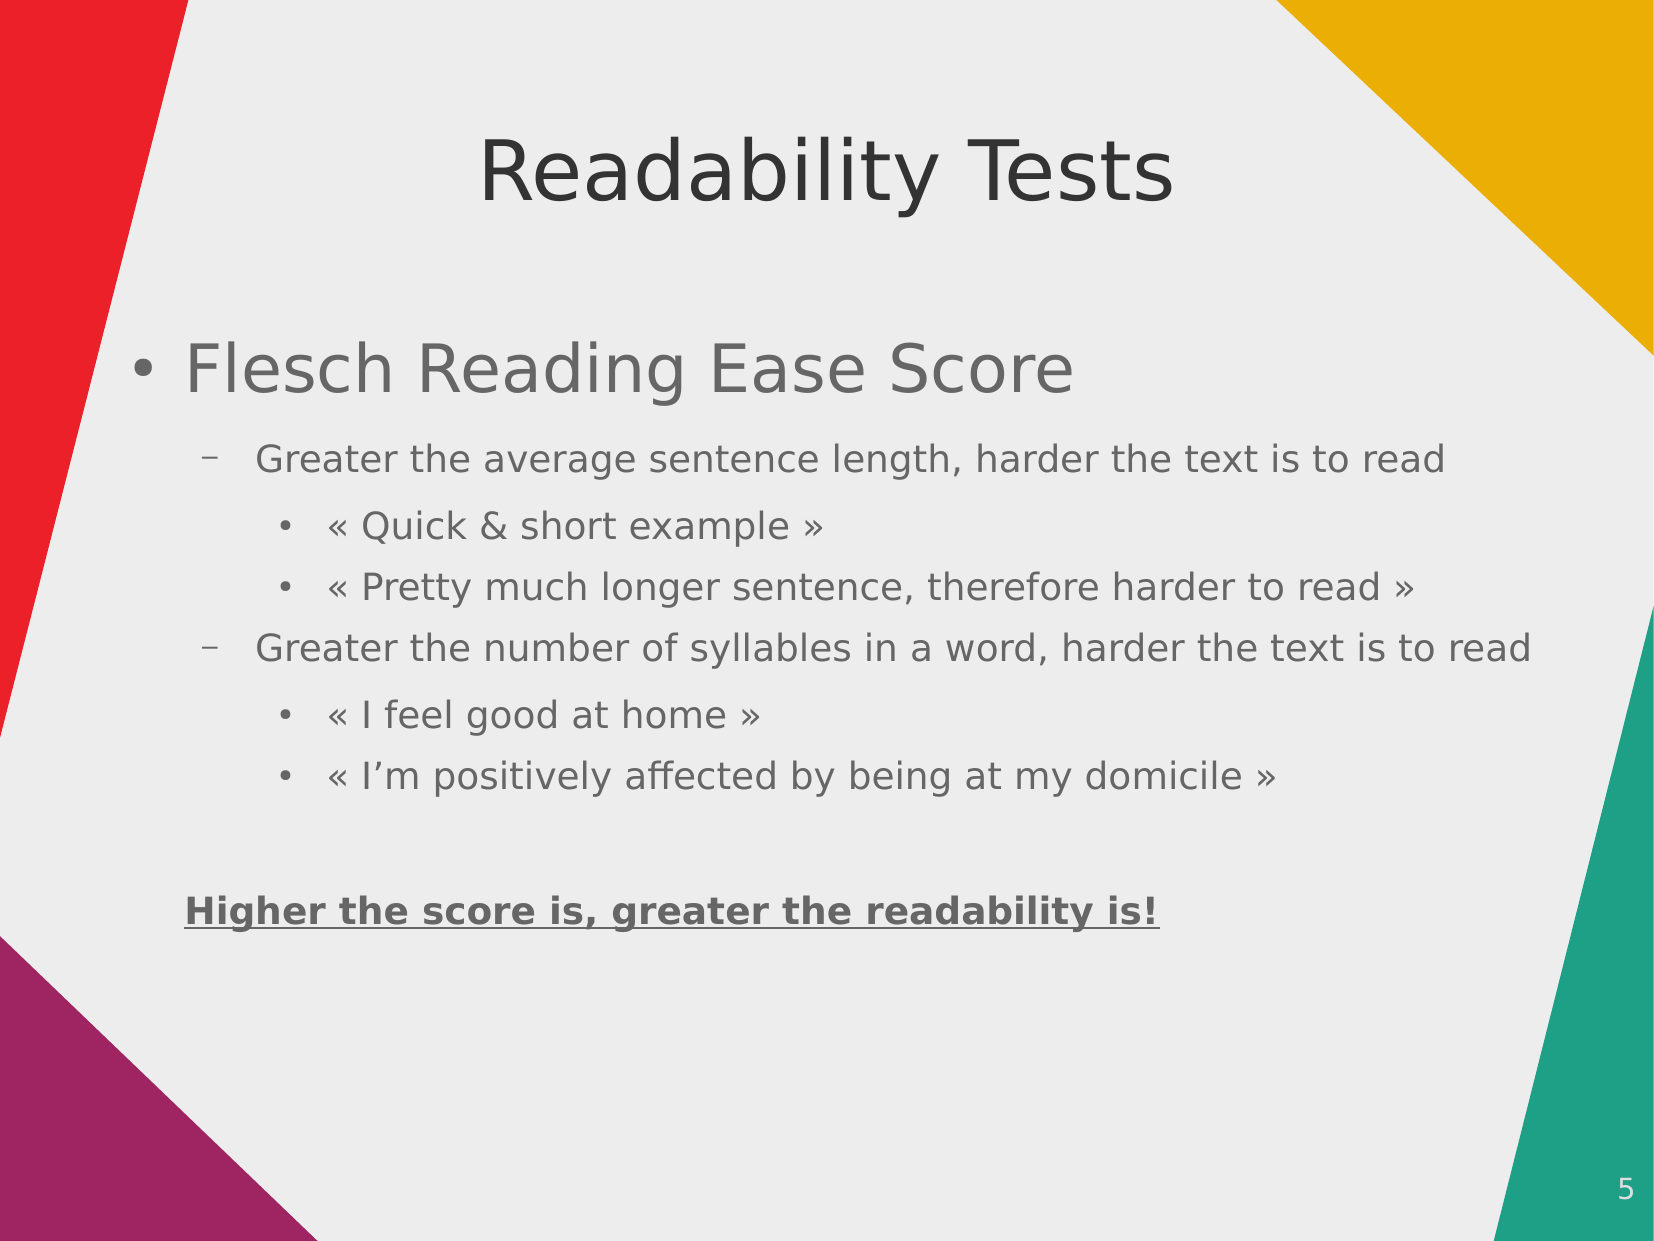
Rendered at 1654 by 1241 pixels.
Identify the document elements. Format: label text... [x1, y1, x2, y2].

title Readability Tests [114, 73, 1539, 266]
list Flesch Reading Ease Score Greater the average sentence length, harder the text is to read « Quick & short example » « Pretty much longer sentence, therefore harder to read » Greater the number of syllables in a word, harder the text is to read « I feel good at home » « I’m positively affected by being at my domicile » Higher the score is, greater the readability is! [113, 266, 1607, 997]
